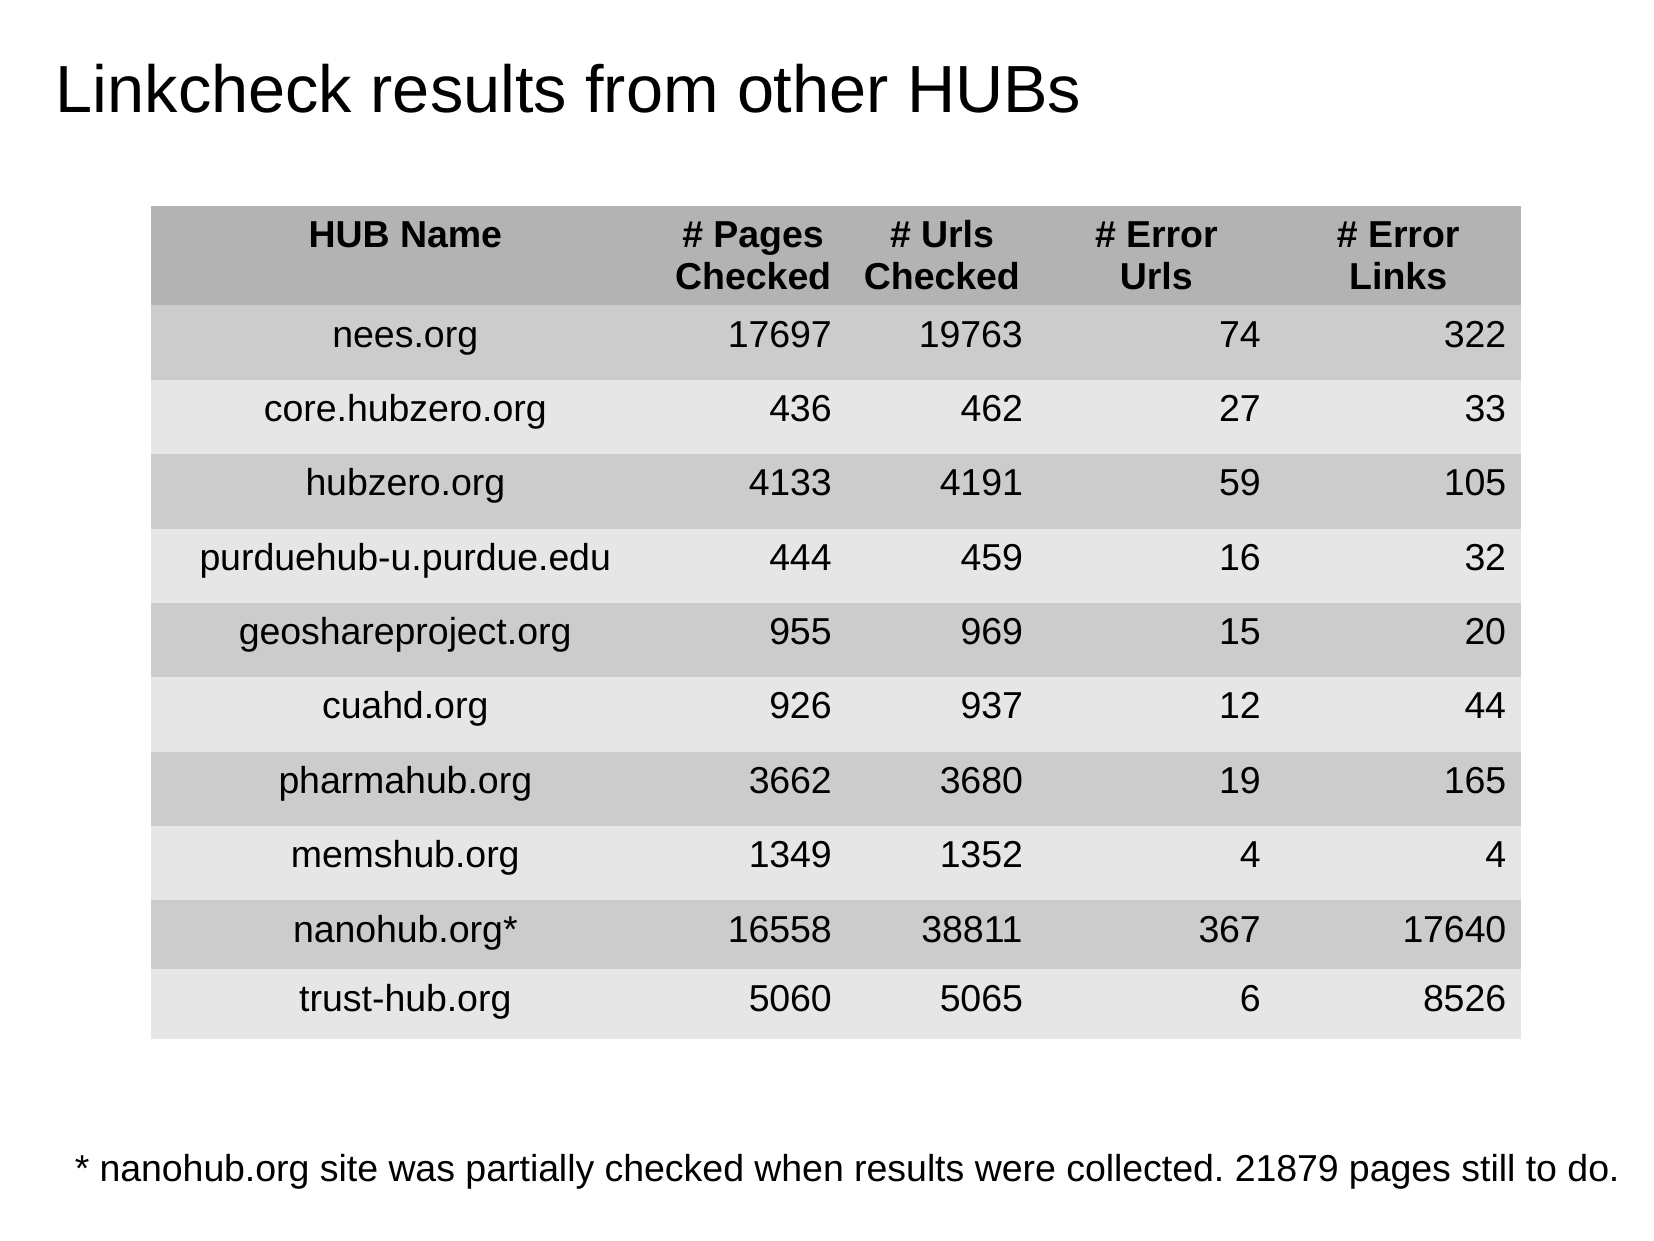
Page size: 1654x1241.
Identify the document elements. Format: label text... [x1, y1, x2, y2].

table_cell 165 [1275, 752, 1521, 826]
table_cell 6 [1037, 969, 1275, 1039]
text_box * nanohub.org site was partially checked when results were collected. 21879 pages still to do. [60, 1140, 1633, 1197]
table_header HUB Name [151, 206, 660, 305]
table_cell 17697 [660, 305, 846, 380]
table_cell 436 [660, 380, 846, 454]
table_cell memshub.org [151, 826, 660, 900]
table_cell 27 [1037, 380, 1275, 454]
table_cell 12 [1037, 677, 1275, 752]
table_cell hubzero.org [151, 454, 660, 529]
table_cell 33 [1275, 380, 1521, 454]
table_cell pharmahub.org [151, 752, 660, 826]
table_cell 16558 [660, 900, 846, 969]
table_cell 19 [1037, 752, 1275, 826]
text_box Linkcheck results from other HUBs [41, 45, 1456, 166]
table_cell 4 [1275, 826, 1521, 900]
table_cell 462 [846, 380, 1037, 454]
table_cell 969 [846, 603, 1037, 677]
table_cell 937 [846, 677, 1037, 752]
table_header # Error Urls [1037, 206, 1275, 305]
table_cell purduehub-u.purdue.edu [151, 529, 660, 603]
table_cell 19763 [846, 305, 1037, 380]
table_cell 1352 [846, 826, 1037, 900]
table_cell 444 [660, 529, 846, 603]
table_cell 17640 [1275, 900, 1521, 969]
table_cell 367 [1037, 900, 1275, 969]
table_cell 8526 [1275, 969, 1521, 1039]
table_cell nanohub.org* [151, 900, 660, 969]
table_header # Error Links [1275, 206, 1521, 305]
table_cell 322 [1275, 305, 1521, 380]
table_cell 5060 [660, 969, 846, 1039]
table_cell 459 [846, 529, 1037, 603]
table_cell 59 [1037, 454, 1275, 529]
table_cell 44 [1275, 677, 1521, 752]
table_cell 3662 [660, 752, 846, 826]
table_cell cuahd.org [151, 677, 660, 752]
table_cell 38811 [846, 900, 1037, 969]
table_cell trust-hub.org [151, 969, 660, 1039]
table_cell 74 [1037, 305, 1275, 380]
table_cell core.hubzero.org [151, 380, 660, 454]
table_cell 20 [1275, 603, 1521, 677]
table_cell 4191 [846, 454, 1037, 529]
table_header # Pages Checked [660, 206, 846, 305]
table_cell 32 [1275, 529, 1521, 603]
table_cell nees.org [151, 305, 660, 380]
table_cell 15 [1037, 603, 1275, 677]
table_cell geoshareproject.org [151, 603, 660, 677]
table_header # Urls Checked [846, 206, 1037, 305]
table_cell 3680 [846, 752, 1037, 826]
table_cell 105 [1275, 454, 1521, 529]
table_cell 5065 [846, 969, 1037, 1039]
table_cell 955 [660, 603, 846, 677]
table_cell 926 [660, 677, 846, 752]
table_cell 4133 [660, 454, 846, 529]
table_cell 1349 [660, 826, 846, 900]
table_cell 4 [1037, 826, 1275, 900]
table_cell 16 [1037, 529, 1275, 603]
